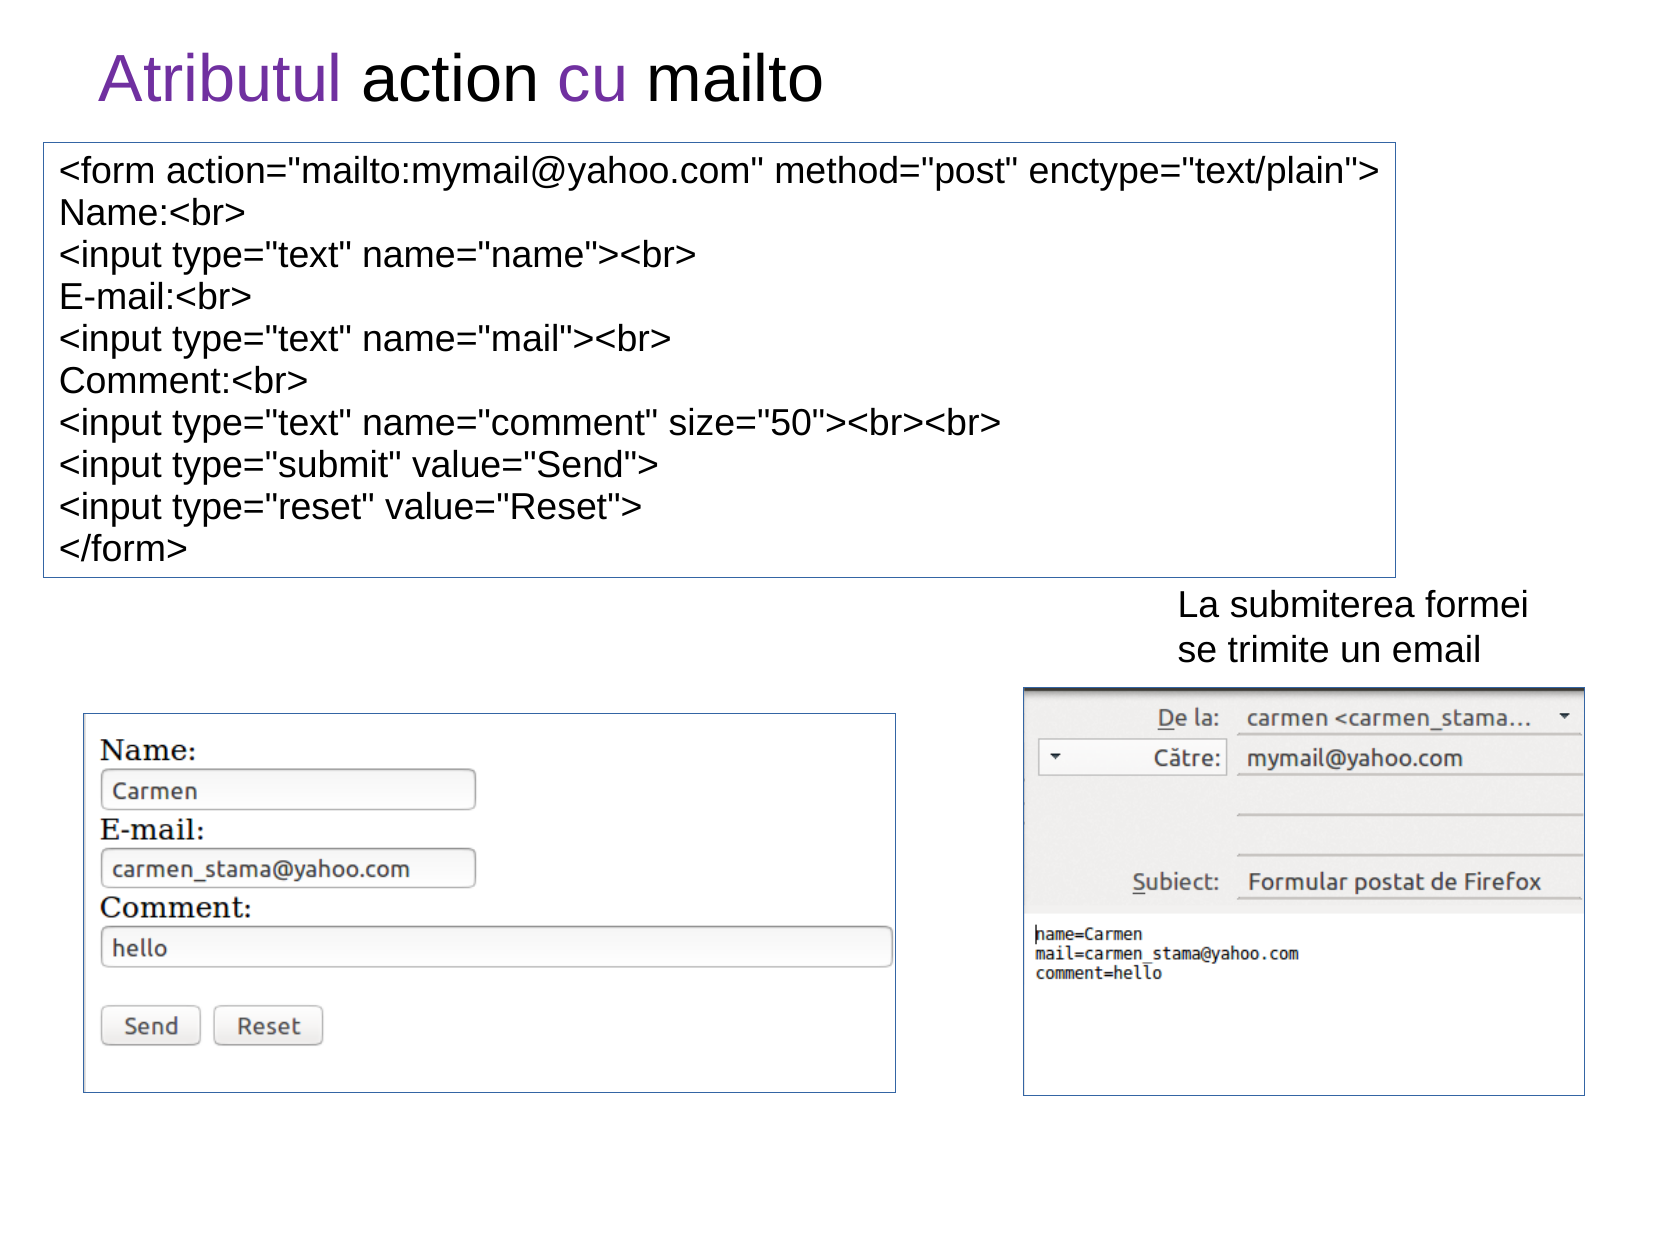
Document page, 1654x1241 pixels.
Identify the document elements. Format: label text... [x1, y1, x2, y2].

text_box <form action="mailto:mymail@yahoo.com" method="post" enctype="text/plain"> Name:<br> <input type="text" name="name"><br> E-mail:<br> <input type="text" name="mail"><br> Comment:<br> <input type="text" name="comment" size="50"><br><br> <input type="submit" value="Send"> <input type="reset" value="Reset"> </form> [43, 142, 1396, 578]
text_box La submiterea formei se trimite un email [1162, 572, 1555, 678]
picture [1023, 687, 1585, 1096]
text_box Atributul action cu mailto [83, 27, 840, 123]
picture [83, 713, 896, 1093]
